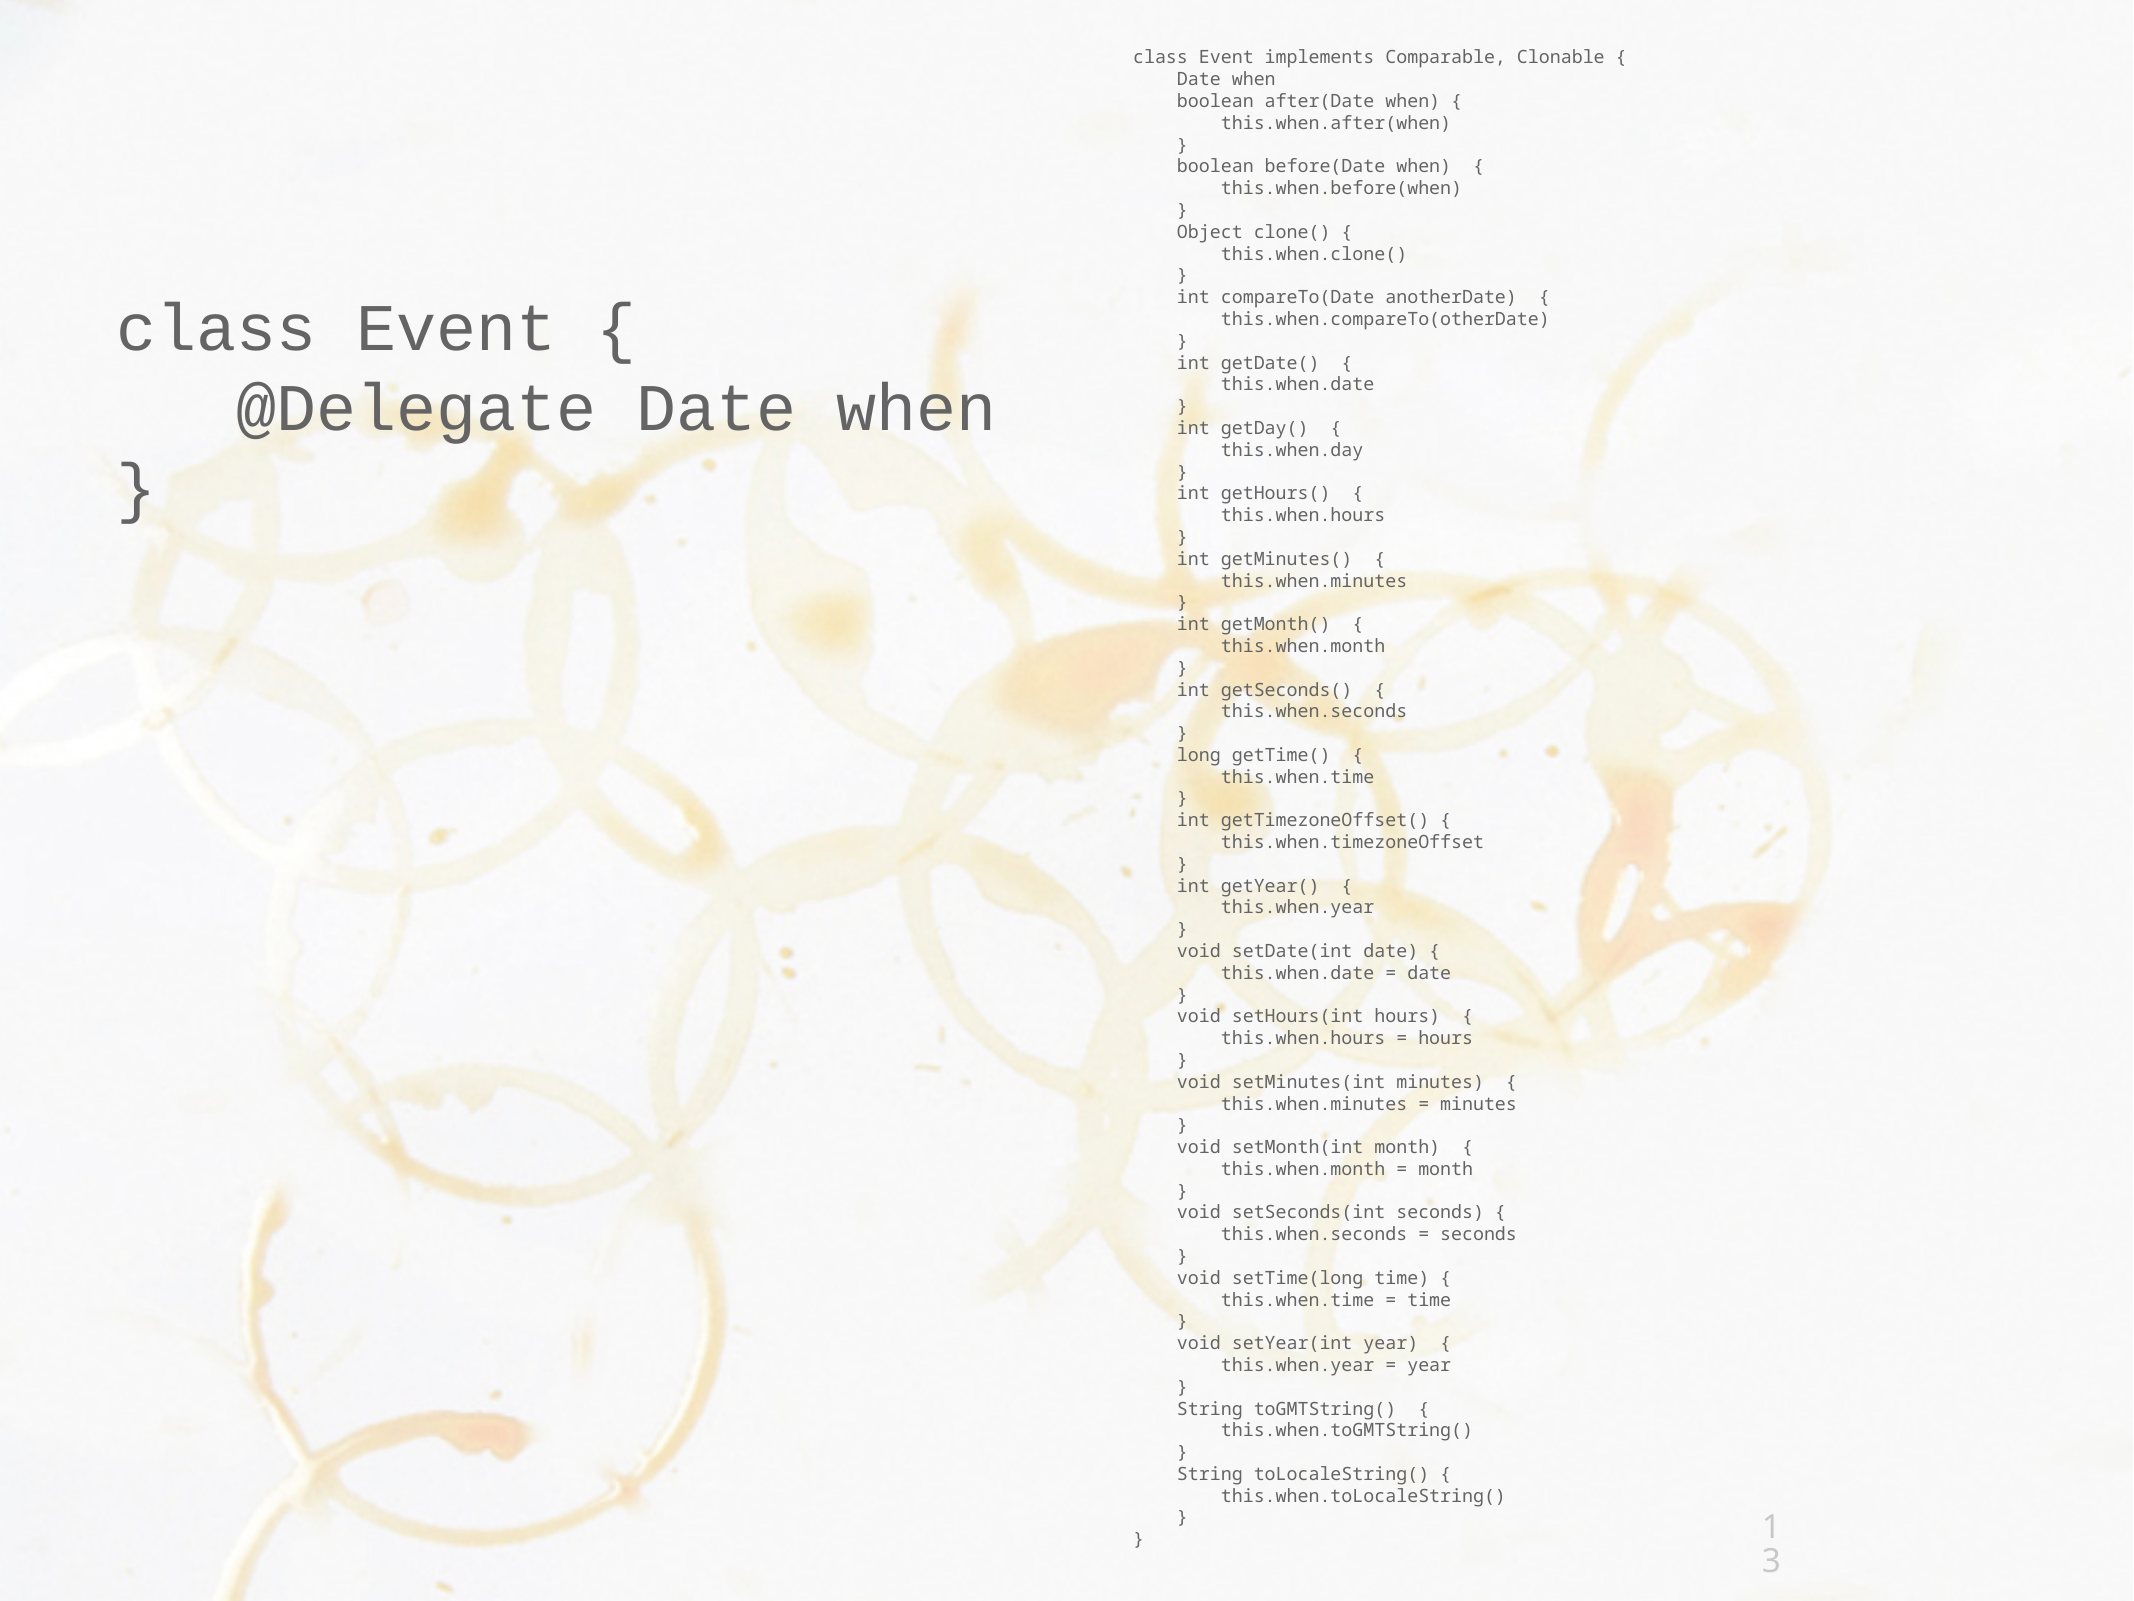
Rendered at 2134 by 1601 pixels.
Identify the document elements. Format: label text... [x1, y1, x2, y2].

picture [0, 0, 2134, 1601]
list class Event implements Comparable, Clonable { Date when boolean after(Date when) { this.when.after(when) } boolean before(Date when) { this.when.before(when) } Object clone() { this.when.clone() } int compareTo(Date anotherDate) { this.when.compareTo(otherDate) } int getDate() { this.when.date } int getDay() { this.when.day } int getHours() { this.when.hours } int getMinutes() { this.when.minutes } int getMonth() { this.when.month } int getSeconds() { this.when.seconds } long getTime() { this.when.time } int getTimezoneOffset() { this.when.timezoneOffset } int getYear() { this.when.year } void setDate(int date) { this.when.date = date } void setHours(int hours) { this.when.hours = hours } void setMinutes(int minutes) { this.when.minutes = minutes } void setMonth(int month) { this.when.month = month } void setSeconds(int seconds) { this.when.seconds = seconds } void setTime(long time) { this.when.time = time } void setYear(int year) { this.when.year = year } String toGMTString() { this.when.toGMTString() } String toLocaleString() { this.when.toLocaleString() } } [1124, 37, 1950, 1576]
list class Event { @Delegate Date when } [45, 275, 1049, 1332]
